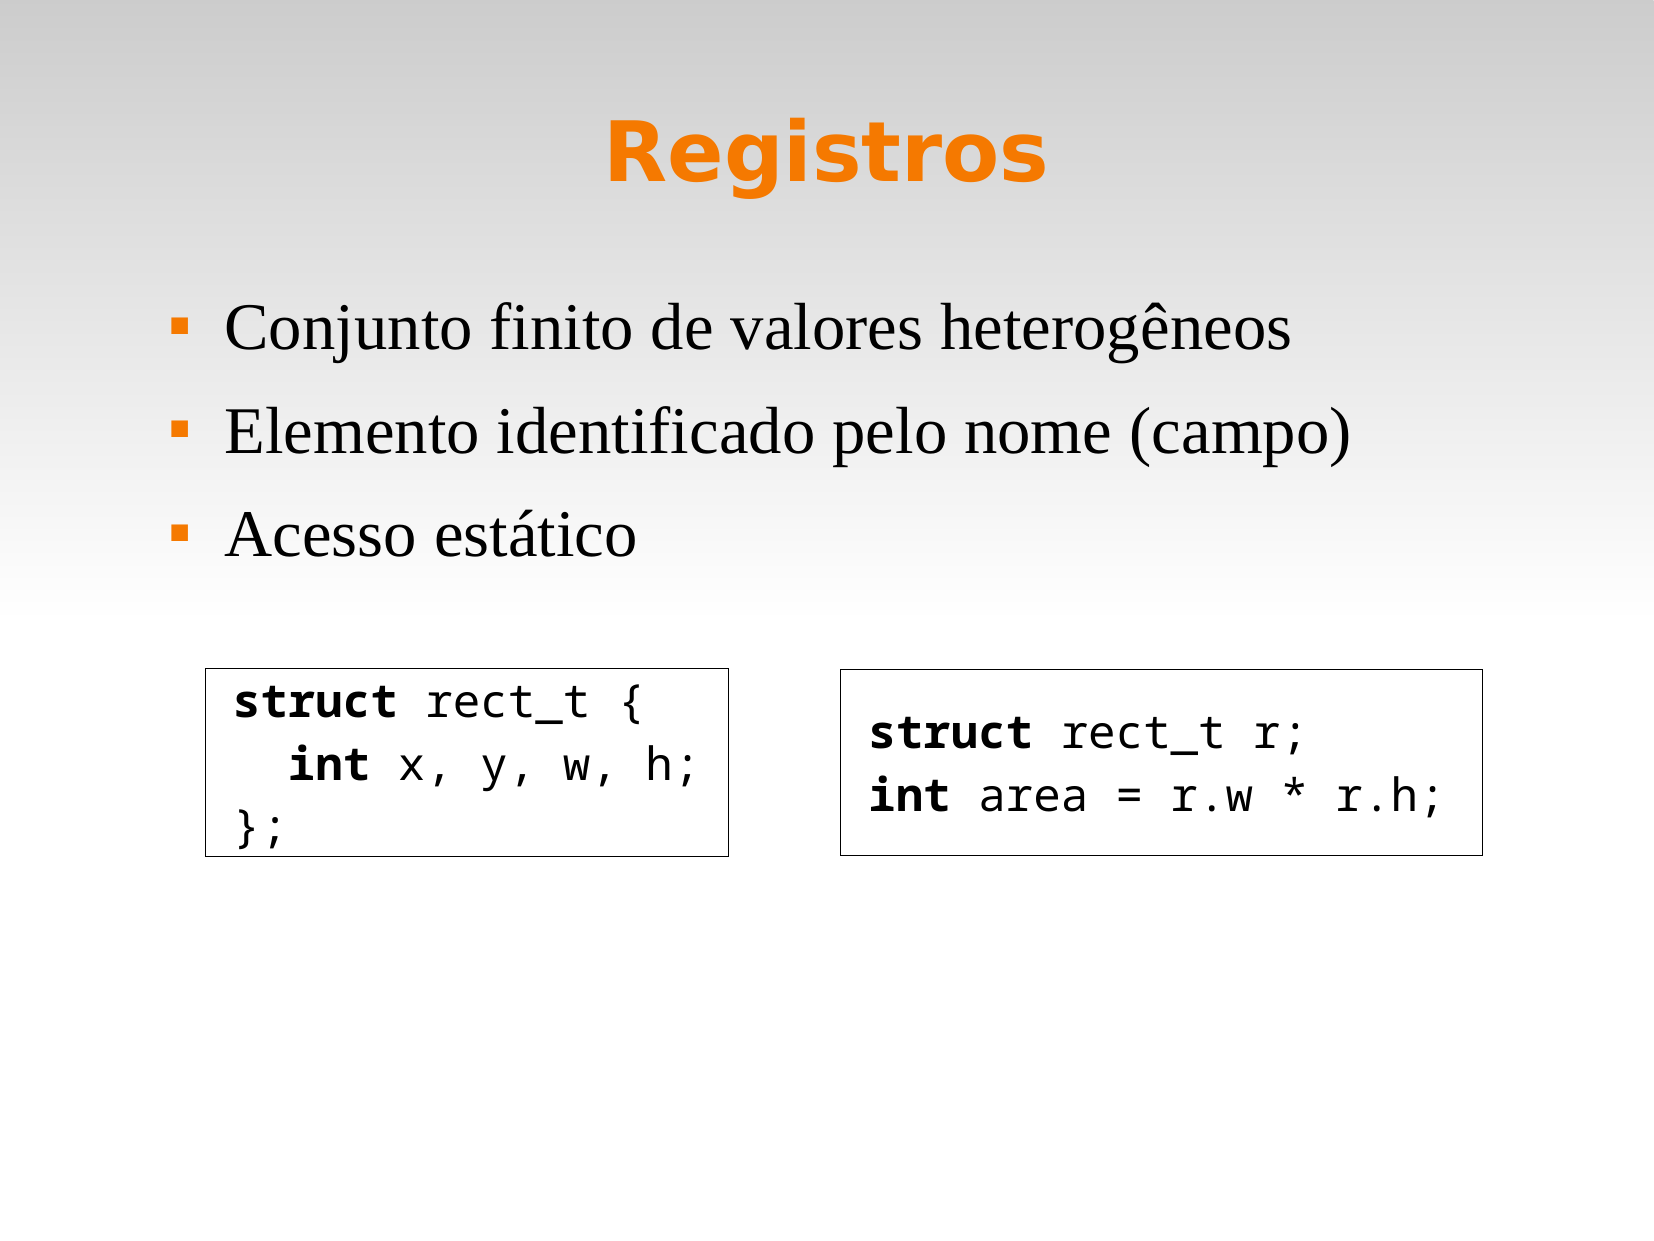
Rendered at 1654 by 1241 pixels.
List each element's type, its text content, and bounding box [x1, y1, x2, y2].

text_box struct rect_t r; int area = r.w * r.h; [840, 669, 1483, 856]
text_box struct rect_t { int x, y, w, h; }; [205, 669, 729, 856]
list Conjunto finito de valores heterogêneos Elemento identificado pelo nome (campo) Acesso estático [82, 290, 1571, 1109]
title Registros [82, 49, 1571, 257]
